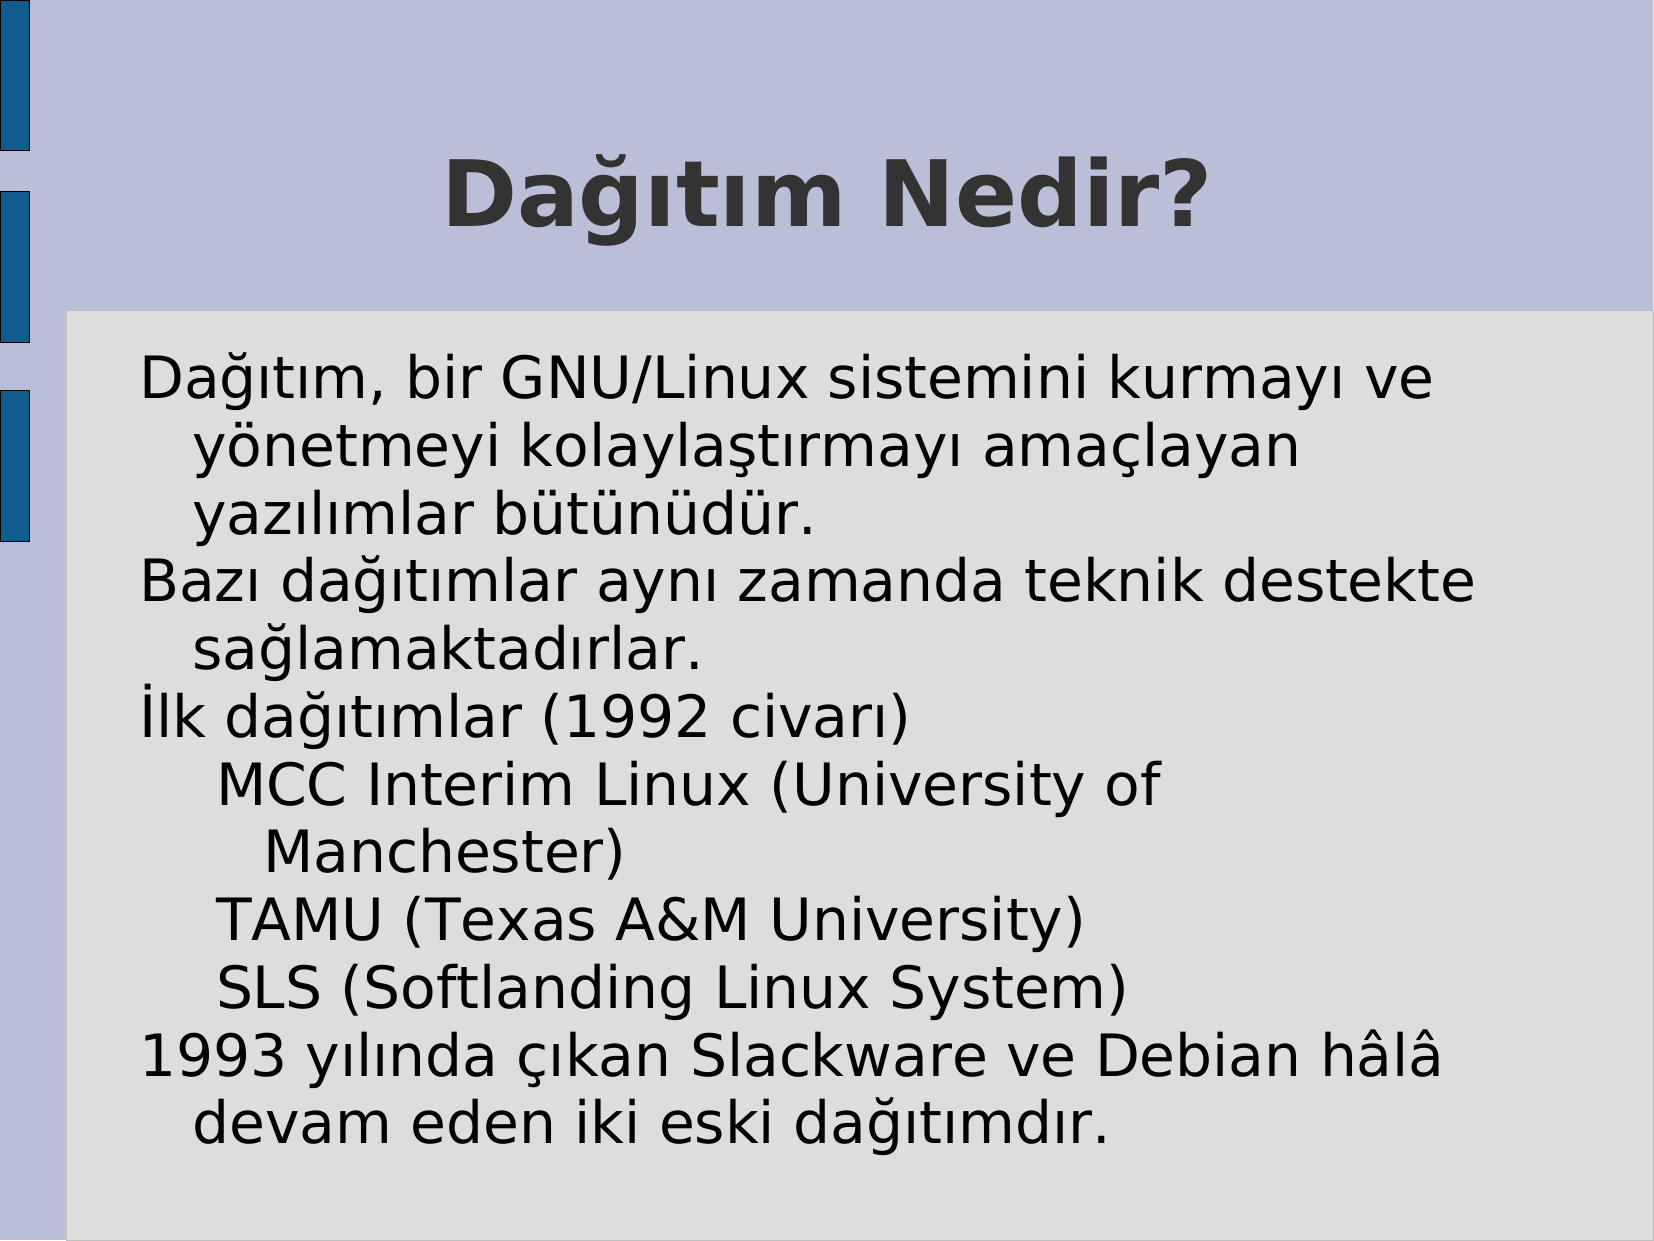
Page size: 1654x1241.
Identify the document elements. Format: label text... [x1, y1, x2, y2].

title Dağıtım Nedir? [121, 91, 1534, 299]
list Dağıtım, bir GNU/Linux sistemini kurmayı ve yönetmeyi kolaylaştırmayı amaçlayan yazılımlar bütünüdür. Bazı dağıtımlar aynı zamanda teknik destekte sağlamaktadırlar. İlk dağıtımlar (1992 civarı) MCC Interim Linux (University of Manchester) TAMU (Texas A&M University) SLS (Softlanding Linux System) 1993 yılında çıkan Slackware ve Debian hâlâ devam eden iki eski dağıtımdır. [121, 344, 1534, 1158]
